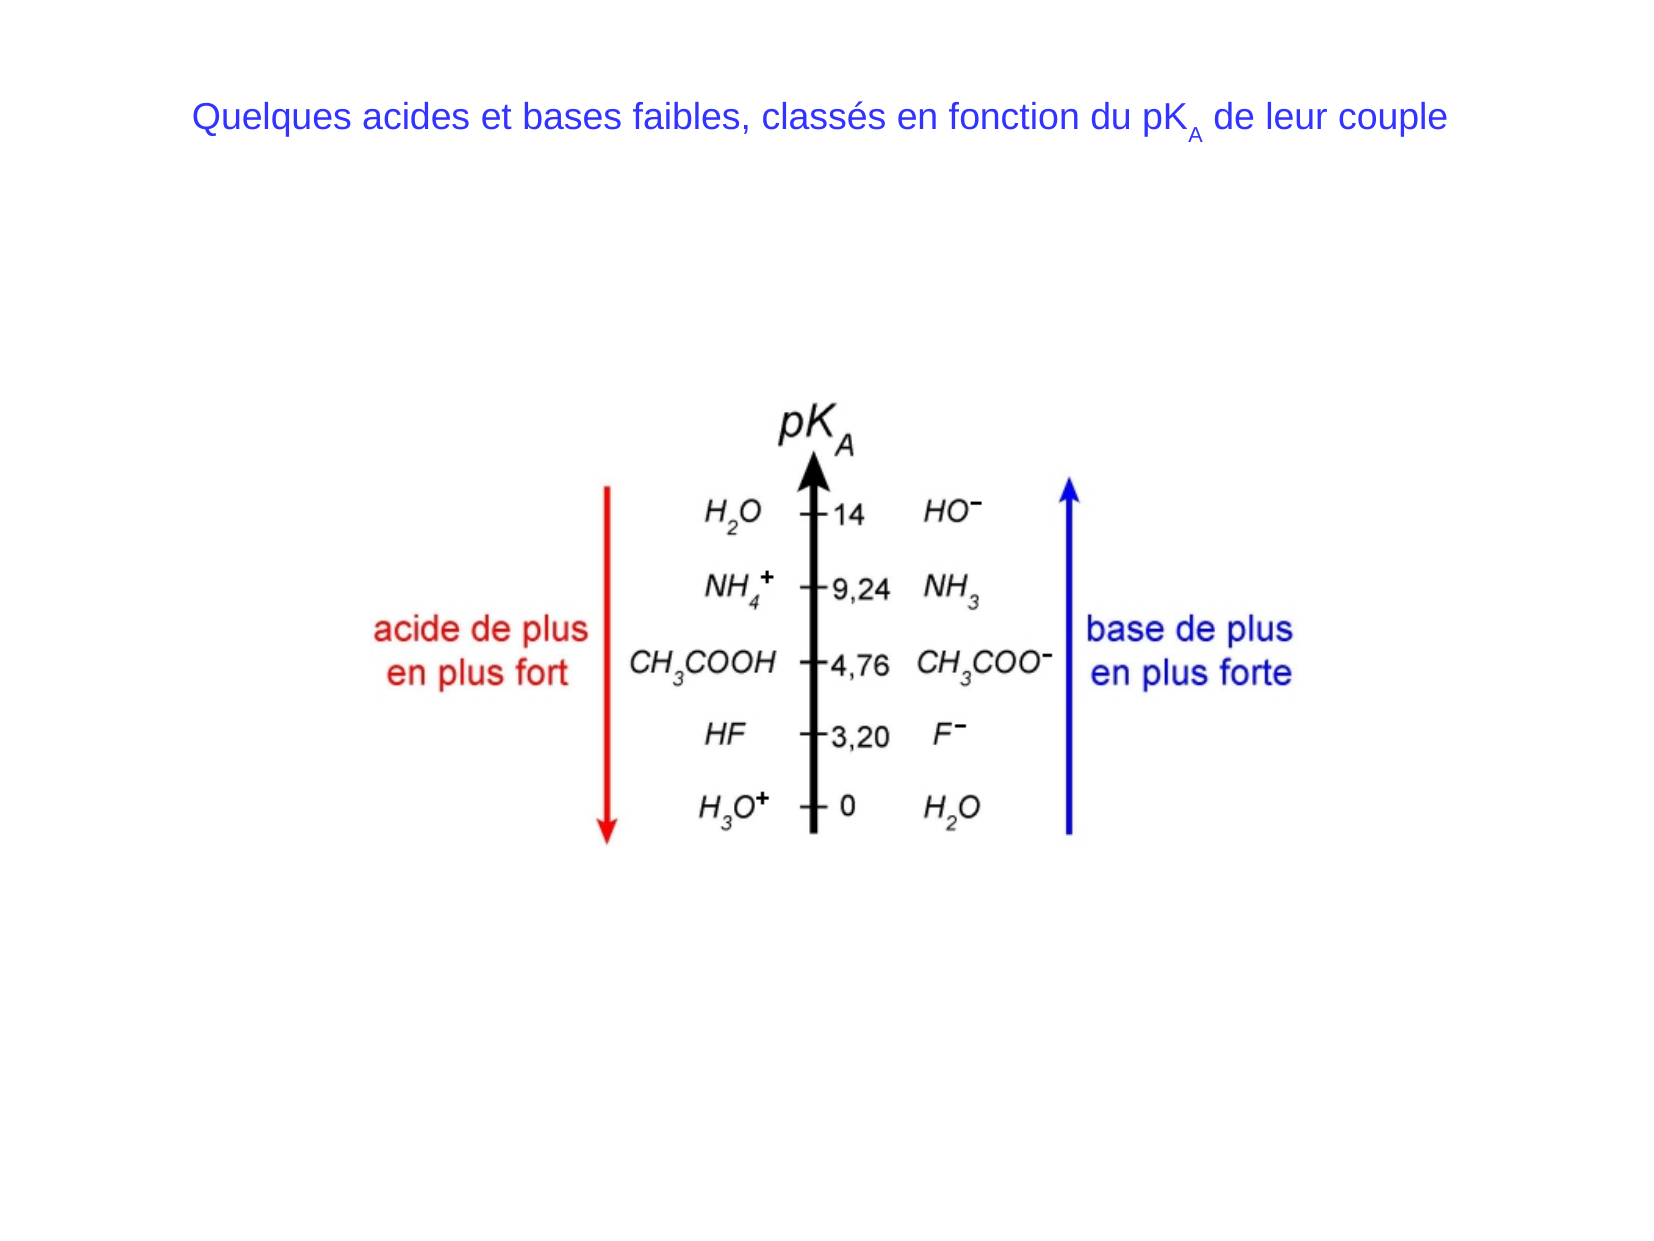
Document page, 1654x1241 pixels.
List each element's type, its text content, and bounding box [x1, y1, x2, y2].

text_box Quelques acides et bases faibles, classés en fonction du pKA de leur couple [177, 88, 1465, 155]
picture [370, 400, 1298, 847]
